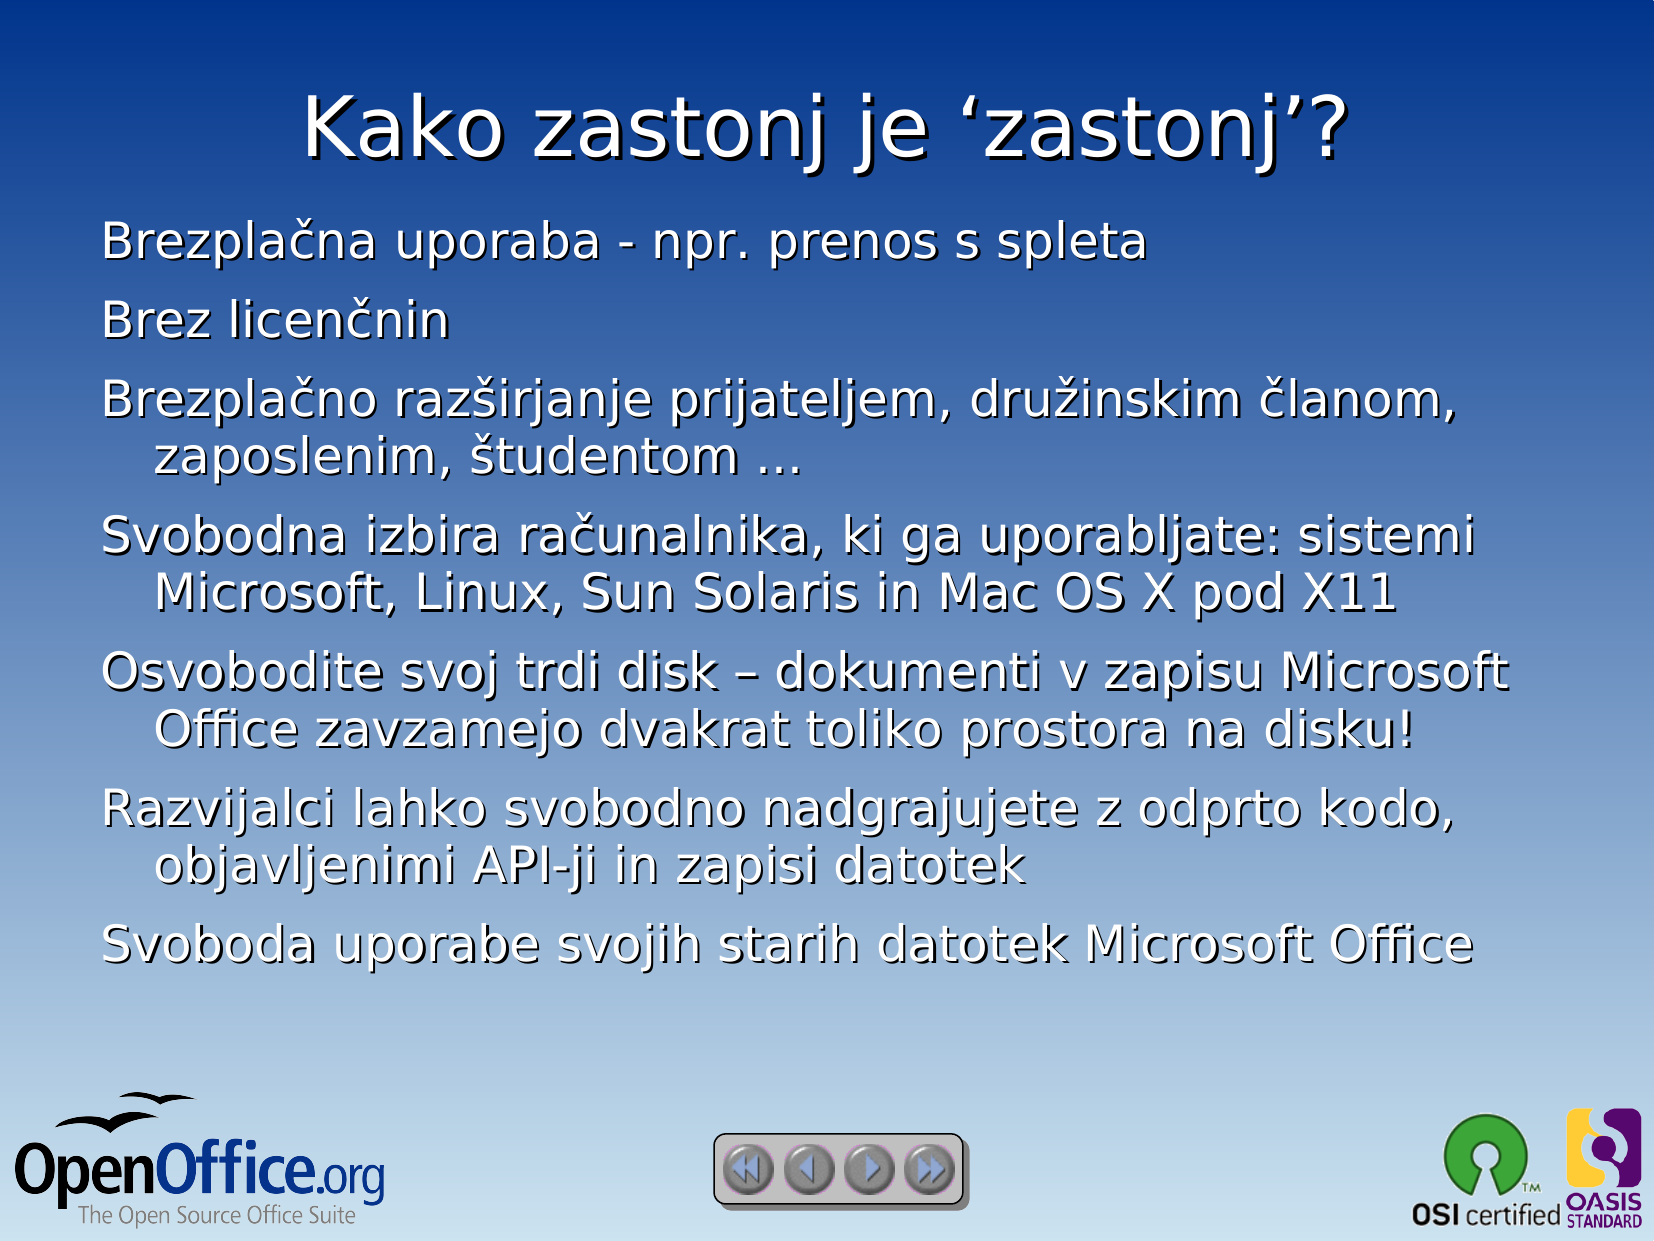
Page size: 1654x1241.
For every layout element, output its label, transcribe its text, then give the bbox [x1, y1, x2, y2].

picture [1405, 1102, 1654, 1238]
text_box [714, 1133, 963, 1204]
picture [844, 1144, 895, 1195]
picture [15, 1092, 384, 1229]
picture [723, 1144, 774, 1195]
title Kako zastonj je ‘zastonj’? [82, 49, 1571, 208]
list Brezplačna uporaba - npr. prenos s spleta Brez licenčnin Brezplačno razširjanje prijateljem, družinskim članom, zaposlenim, študentom ... Svobodna izbira računalnika, ki ga uporabljate: sistemi Microsoft, Linux, Sun Solaris in Mac OS X pod X11 Osvobodite svoj trdi disk – dokumenti v zapisu Microsoft Office zavzamejo dvakrat toliko prostora na disku! Razvijalci lahko svobodno nadgrajujete z odprto kodo, objavljenimi API-ji in zapisi datotek Svoboda uporabe svojih starih datotek Microsoft Office [82, 212, 1571, 1070]
picture [784, 1144, 835, 1195]
picture [904, 1144, 955, 1195]
